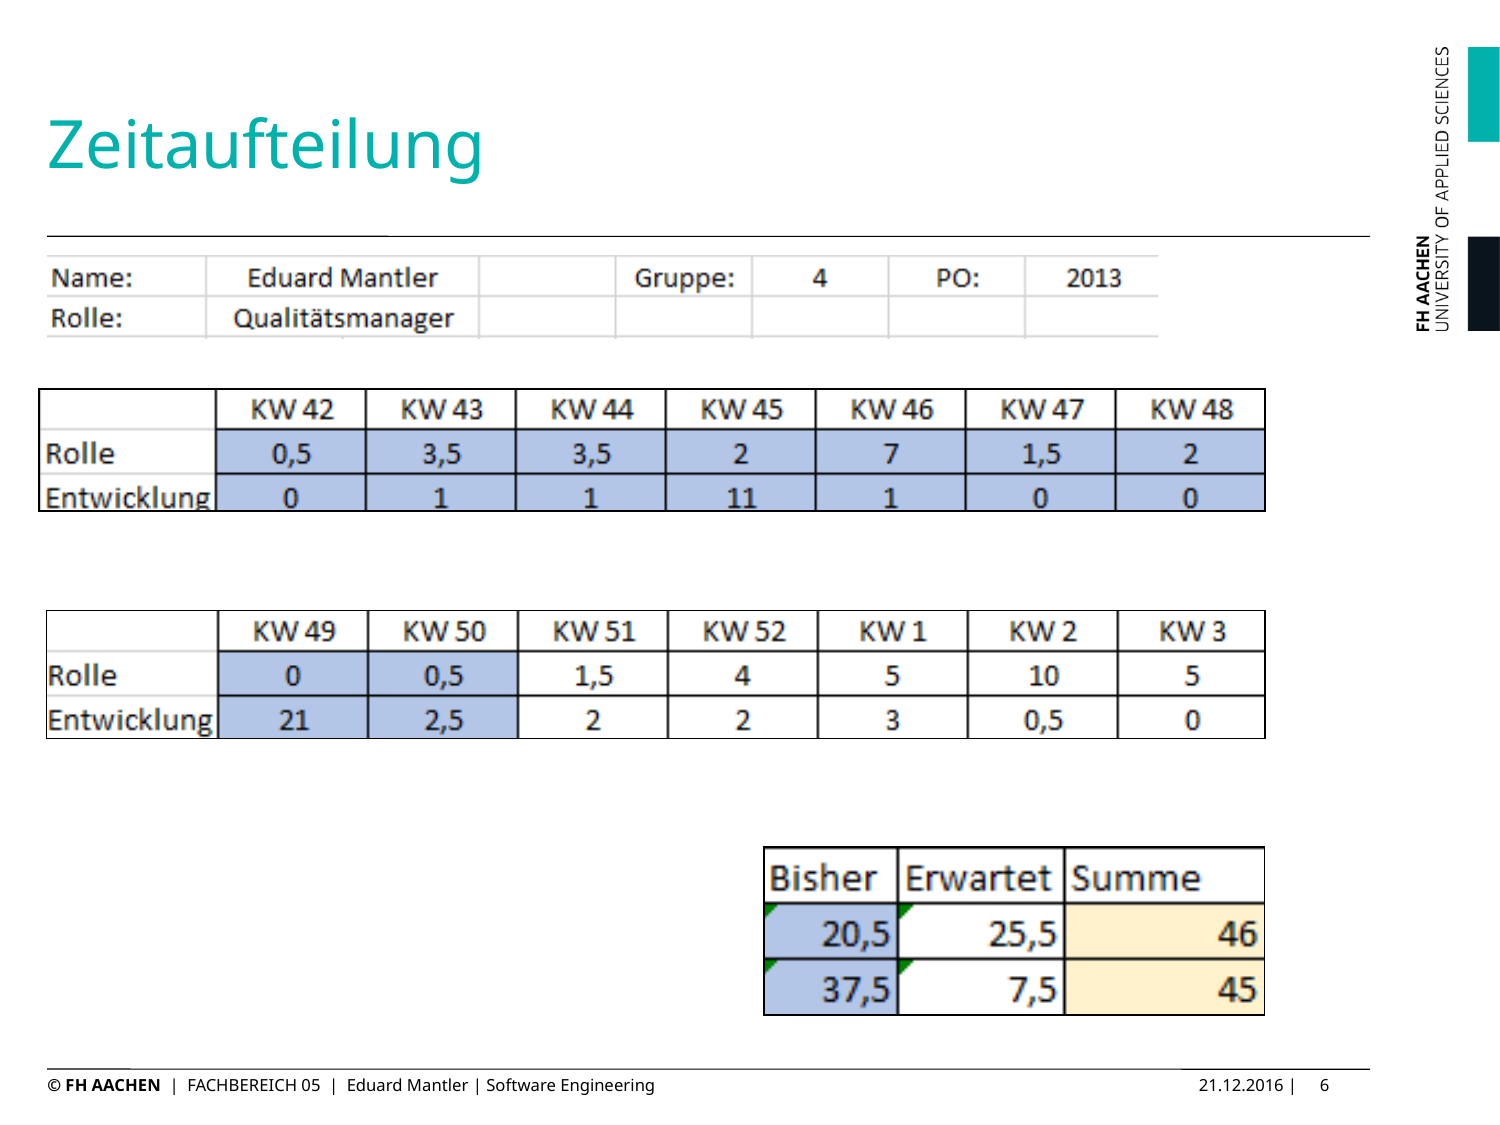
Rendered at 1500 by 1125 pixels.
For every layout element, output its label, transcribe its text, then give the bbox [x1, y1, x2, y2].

text_box © FH AACHEN | FACHBEREICH 05 | Eduard Mantler | Software Engineering [47, 1074, 988, 1095]
picture [39, 389, 1265, 511]
title Zeitaufteilung [47, 101, 1371, 220]
text_box [1319, 1074, 1369, 1095]
picture [47, 611, 1265, 738]
picture [47, 255, 1159, 339]
picture [764, 847, 1264, 1015]
text_box 21.12.2016 | [1198, 1074, 1319, 1095]
